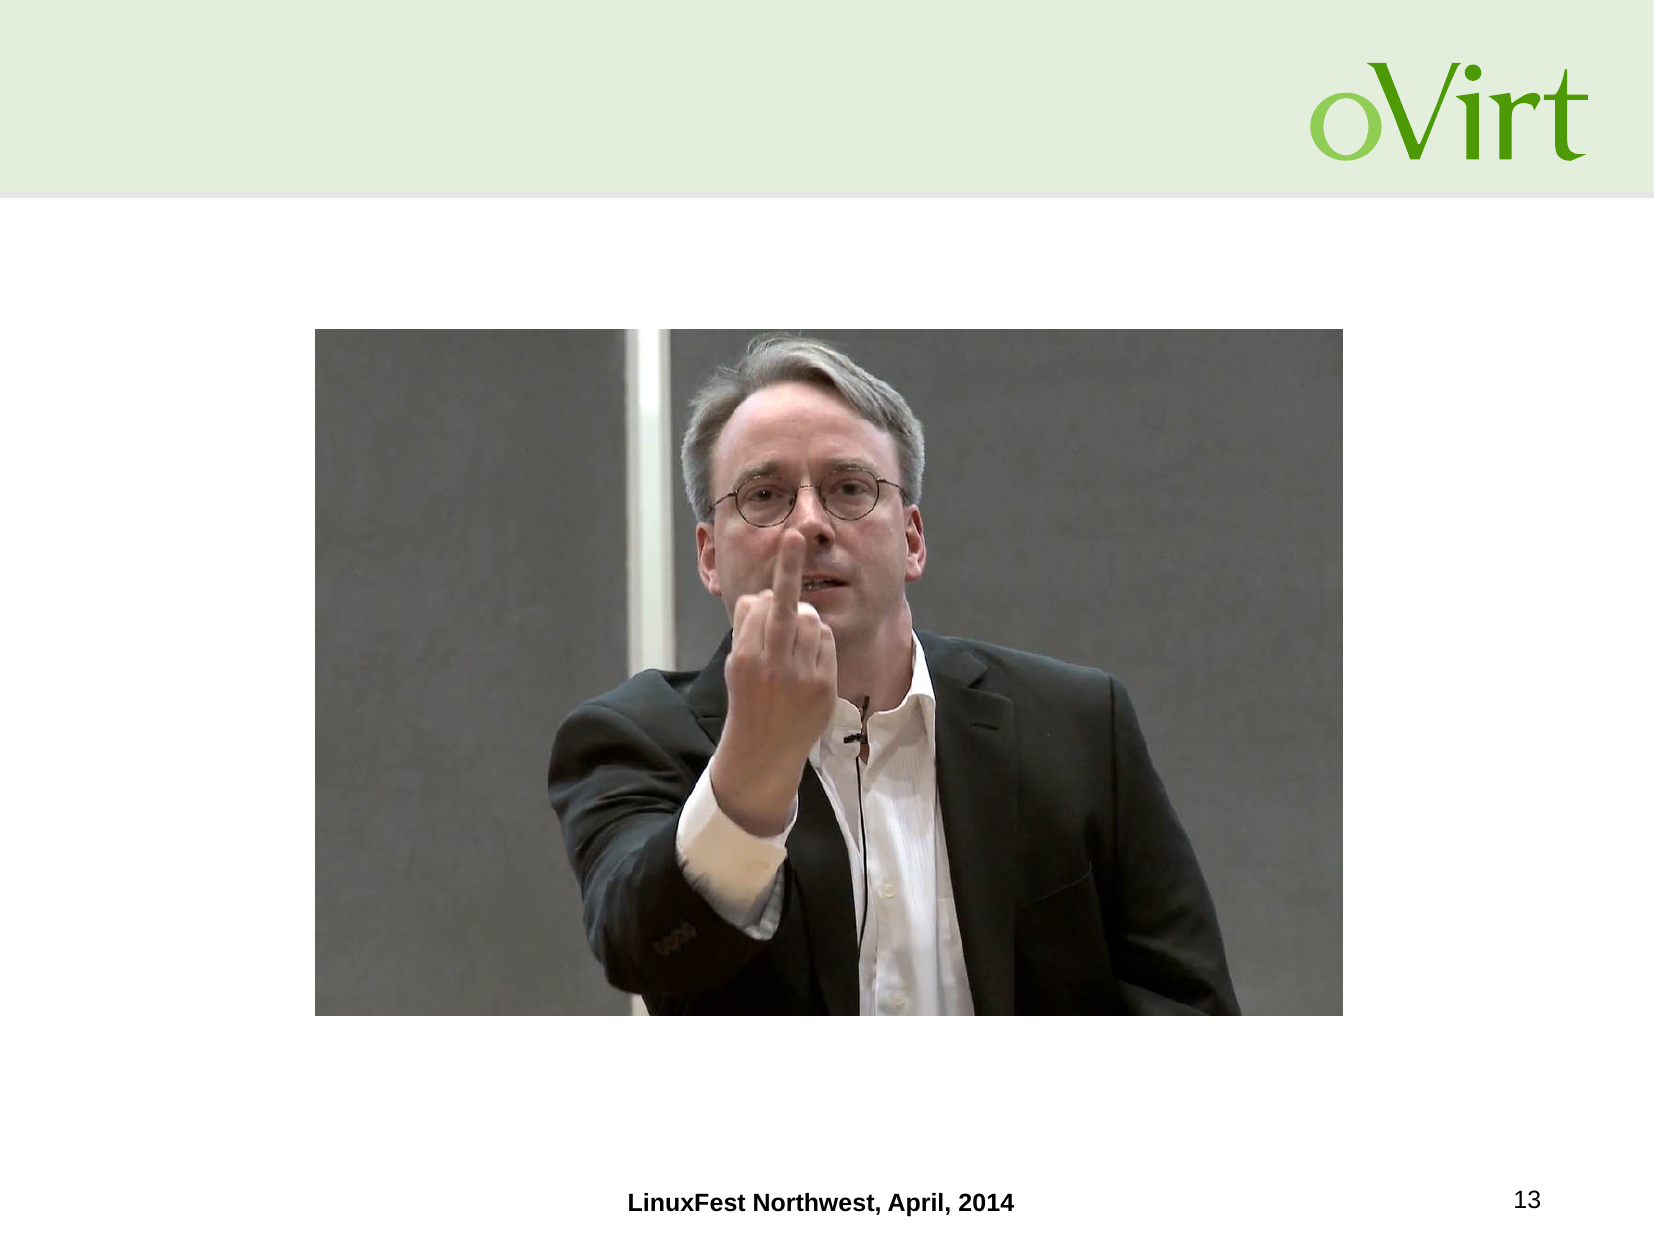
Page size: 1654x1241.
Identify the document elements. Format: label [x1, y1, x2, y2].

picture [315, 329, 1343, 1016]
